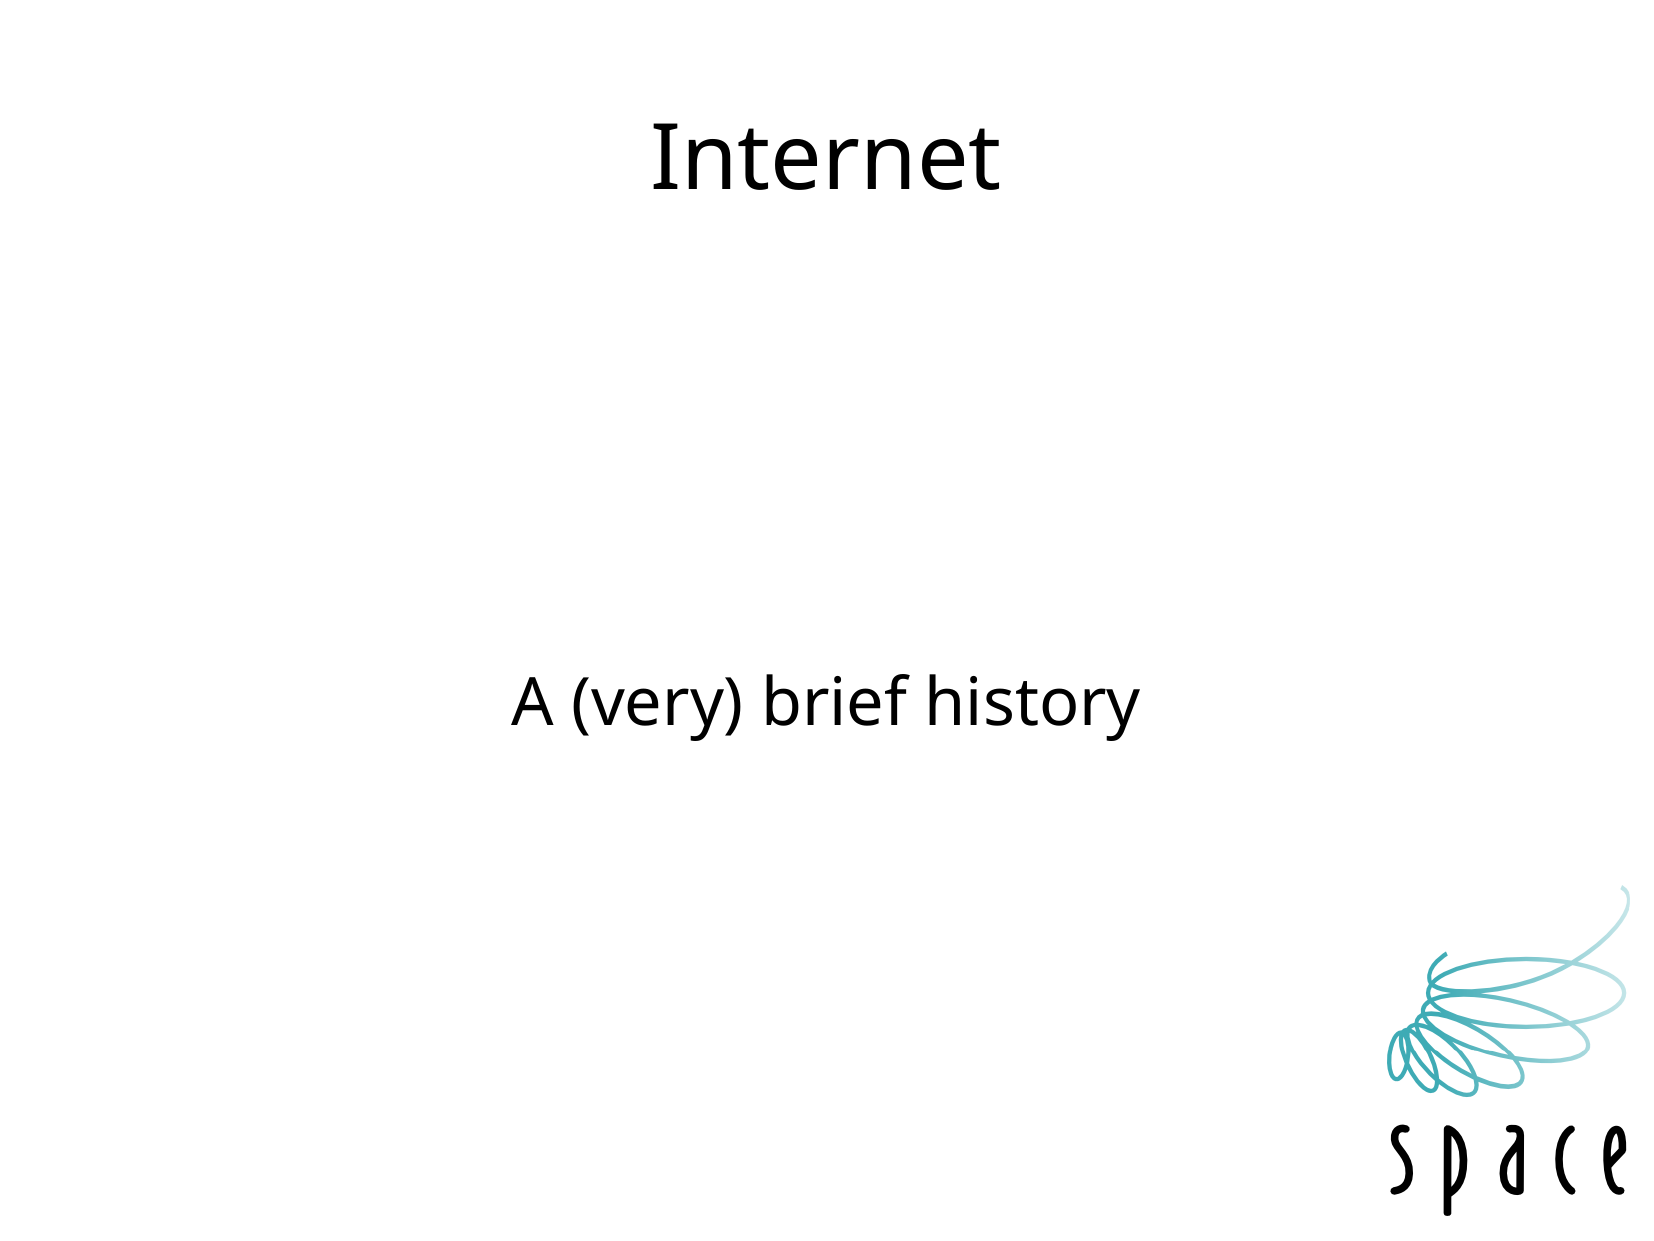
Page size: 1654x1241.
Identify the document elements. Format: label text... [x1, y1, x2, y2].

title Internet [82, 56, 1571, 249]
picture [1387, 885, 1630, 1216]
subtitle A (very) brief history [82, 297, 1571, 1102]
